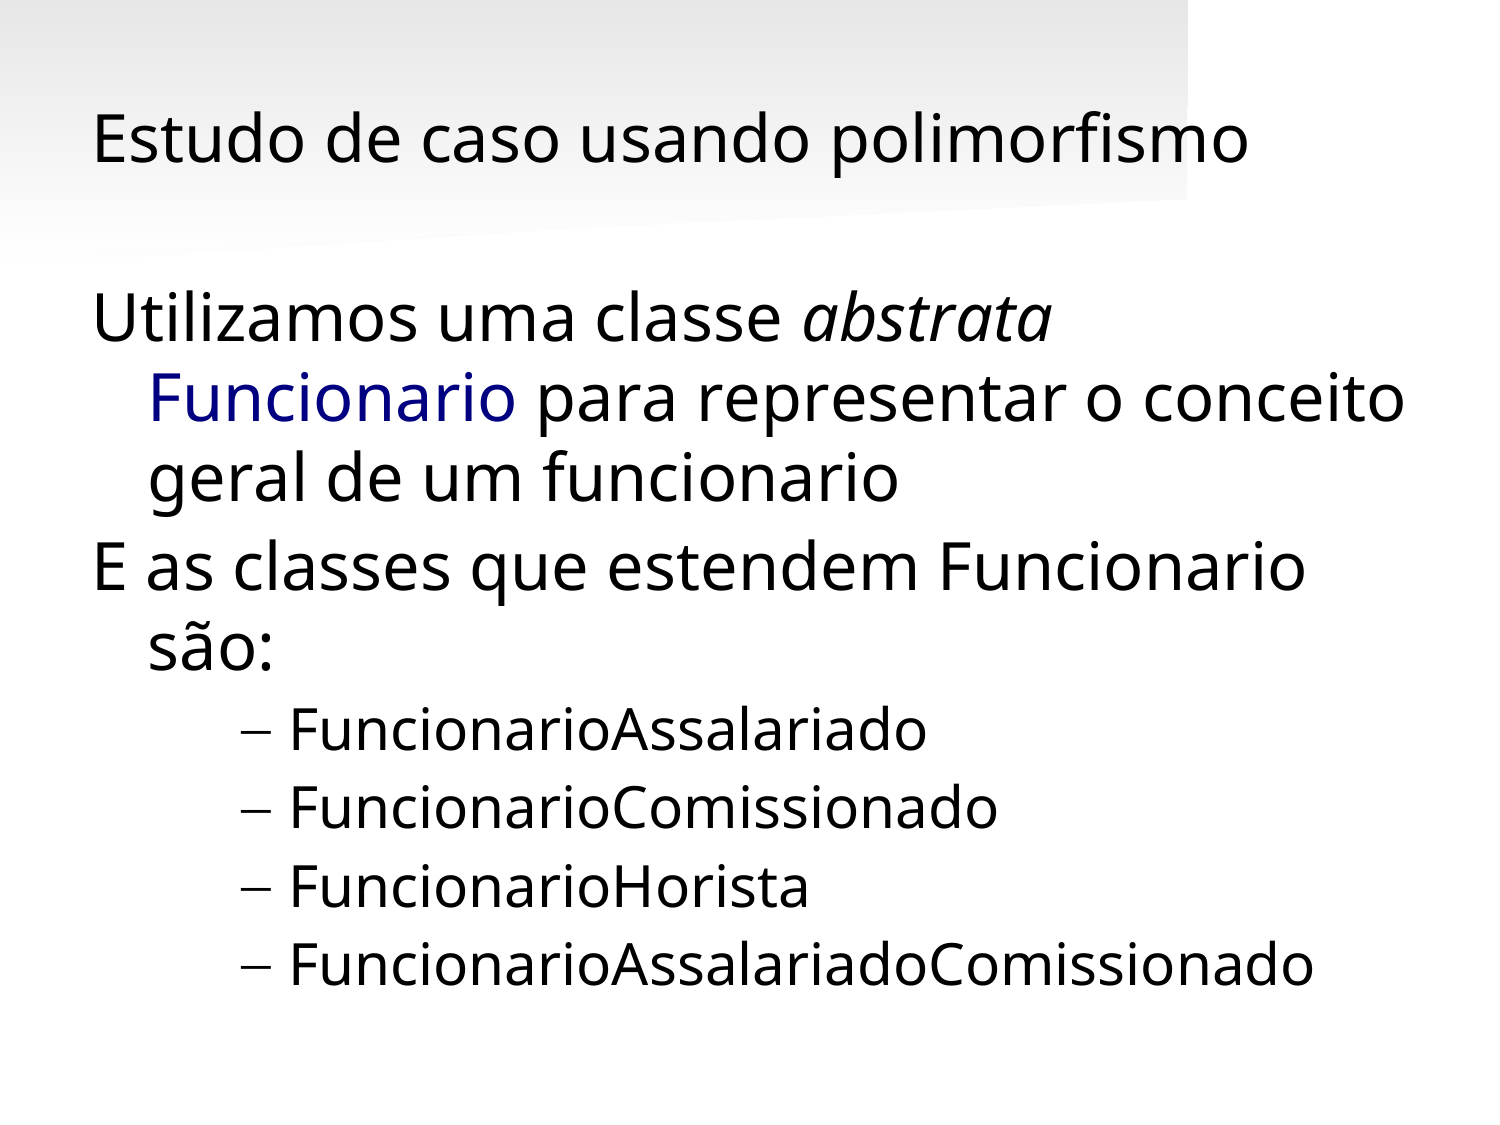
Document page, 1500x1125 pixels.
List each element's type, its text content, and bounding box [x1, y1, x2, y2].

title Estudo de caso usando polimorfismo [76, 42, 1427, 230]
list Utilizamos uma classe abstrata Funcionario para representar o conceito geral de um funcionario E as classes que estendem Funcionario são: FuncionarioAssalariado FuncionarioComissionado FuncionarioHorista FuncionarioAssalariadoComissionado [76, 267, 1427, 1005]
